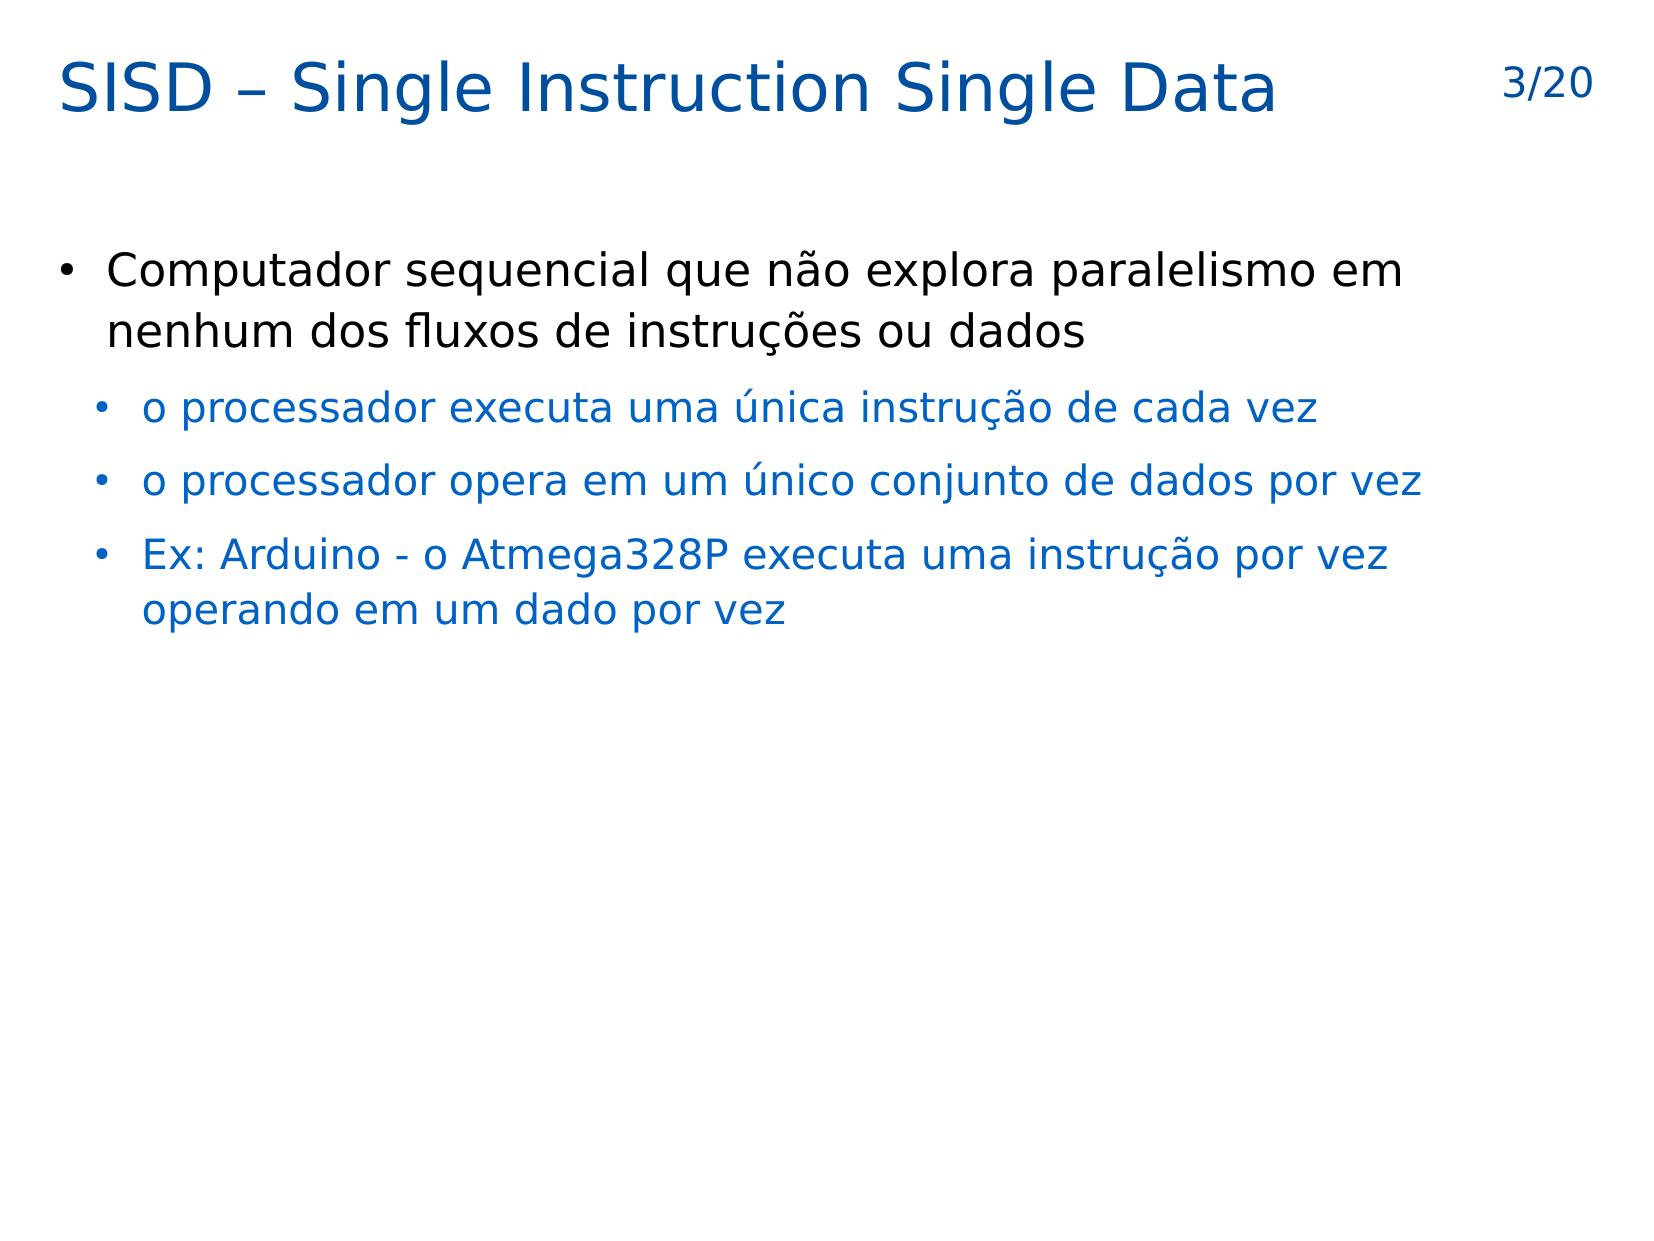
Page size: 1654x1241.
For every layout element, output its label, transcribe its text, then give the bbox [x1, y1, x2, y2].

list Computador sequencial que não explora paralelismo em nenhum dos fluxos de instruções ou dados o processador executa uma única instrução de cada vez o processador opera em um único conjunto de dados por vez Ex: Arduino - o Atmega328P executa uma instrução por vez operando em um dado por vez [59, 236, 1595, 1182]
title SISD – Single Instruction Single Data [59, 29, 1625, 148]
